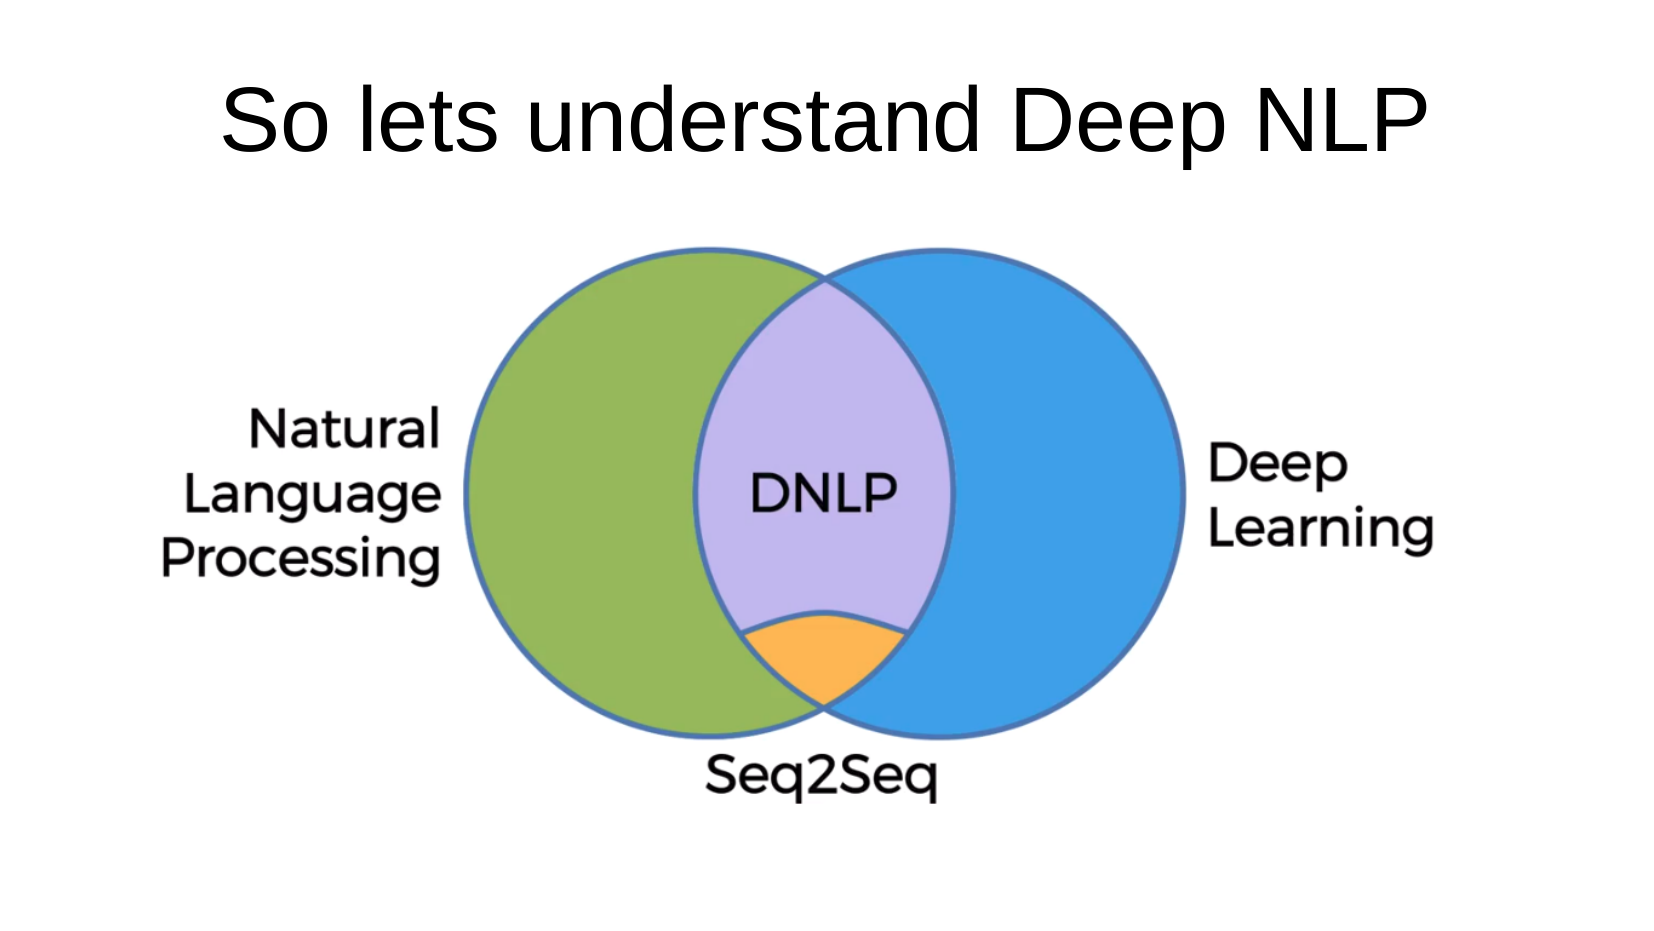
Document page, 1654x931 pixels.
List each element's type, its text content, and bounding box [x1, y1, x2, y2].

title So lets understand Deep NLP [82, 37, 1571, 193]
picture [141, 224, 1477, 804]
